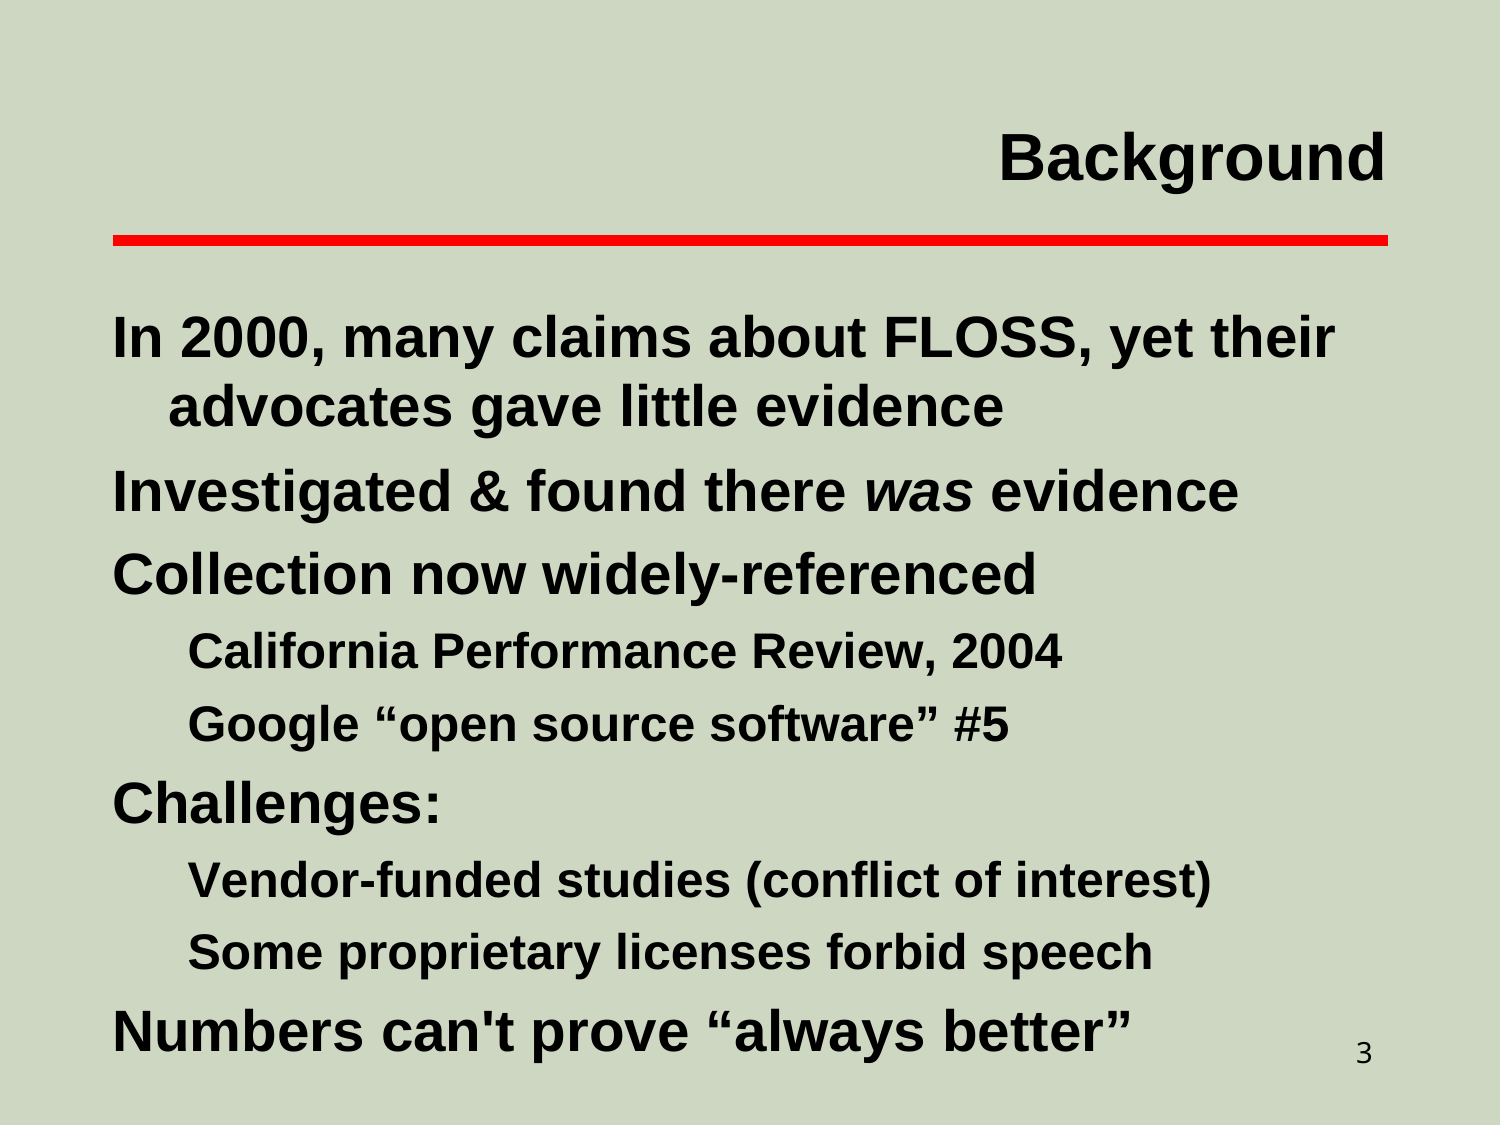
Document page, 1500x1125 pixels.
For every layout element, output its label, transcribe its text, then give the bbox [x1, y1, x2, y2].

title Background [337, 85, 1388, 224]
list In 2000, many claims about FLOSS, yet their advocates gave little evidence Investigated & found there was evidence Collection now widely-referenced California Performance Review, 2004 Google “open source software” #5 Challenges: Vendor-funded studies (conflict of interest) Some proprietary licenses forbid speech Numbers can't prove “always better” [112, 299, 1388, 1080]
